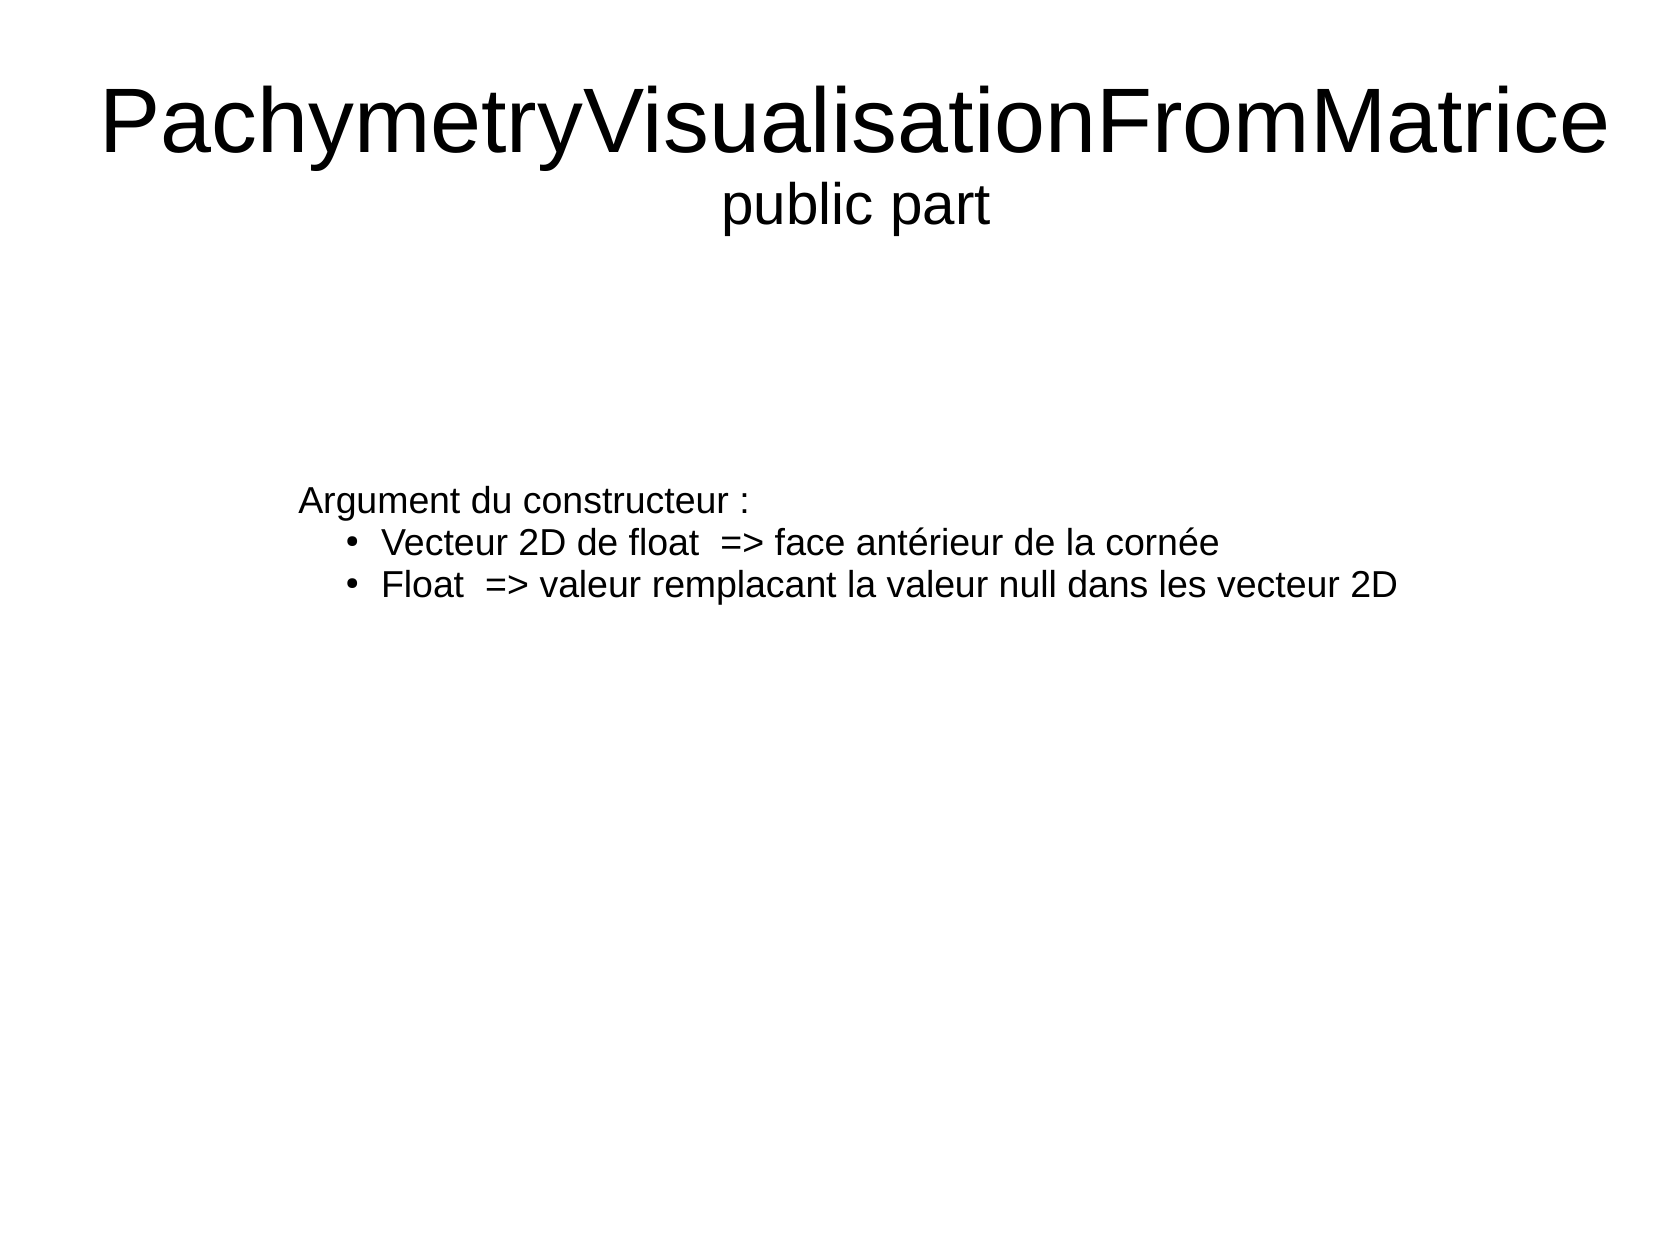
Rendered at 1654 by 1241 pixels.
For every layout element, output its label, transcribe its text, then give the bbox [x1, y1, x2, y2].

text_box Argument du constructeur : Vecteur 2D de float => face antérieur de la cornée Float => valeur remplacant la valeur null dans les vecteur 2D [283, 472, 1453, 782]
title PachymetryVisualisationFromMatrice public part [82, 49, 1630, 257]
